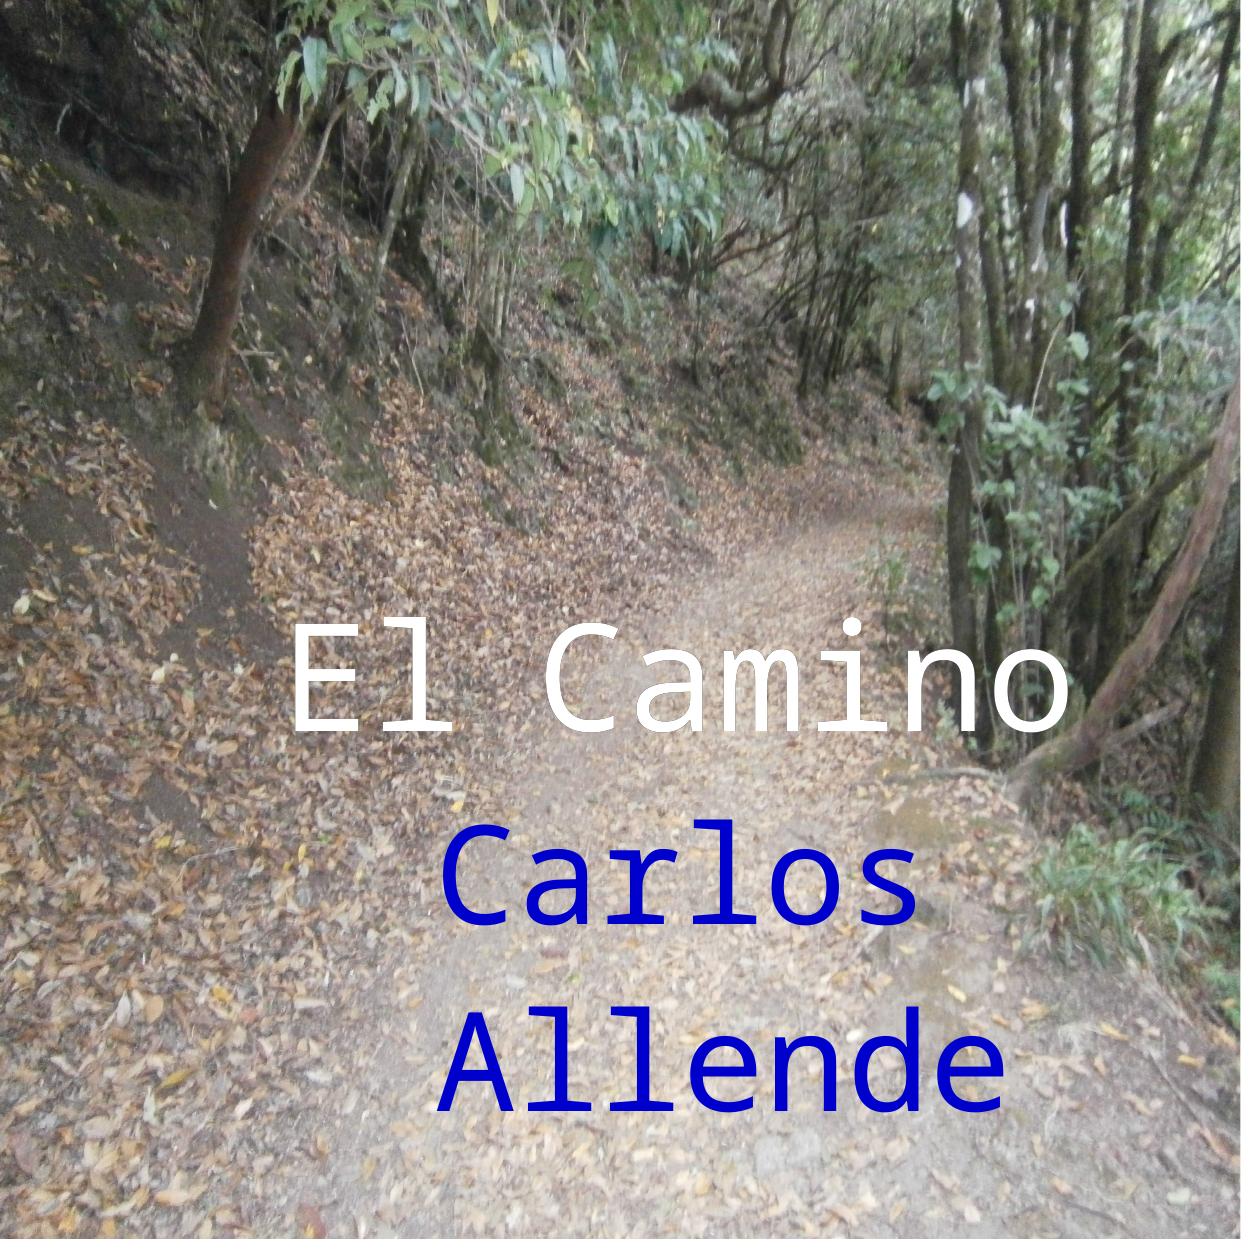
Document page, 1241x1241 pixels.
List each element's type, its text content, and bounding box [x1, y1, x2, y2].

text_box El camino [266, 564, 1176, 784]
text_box Carlos Allende [419, 784, 1083, 1152]
picture [0, 0, 1241, 1239]
